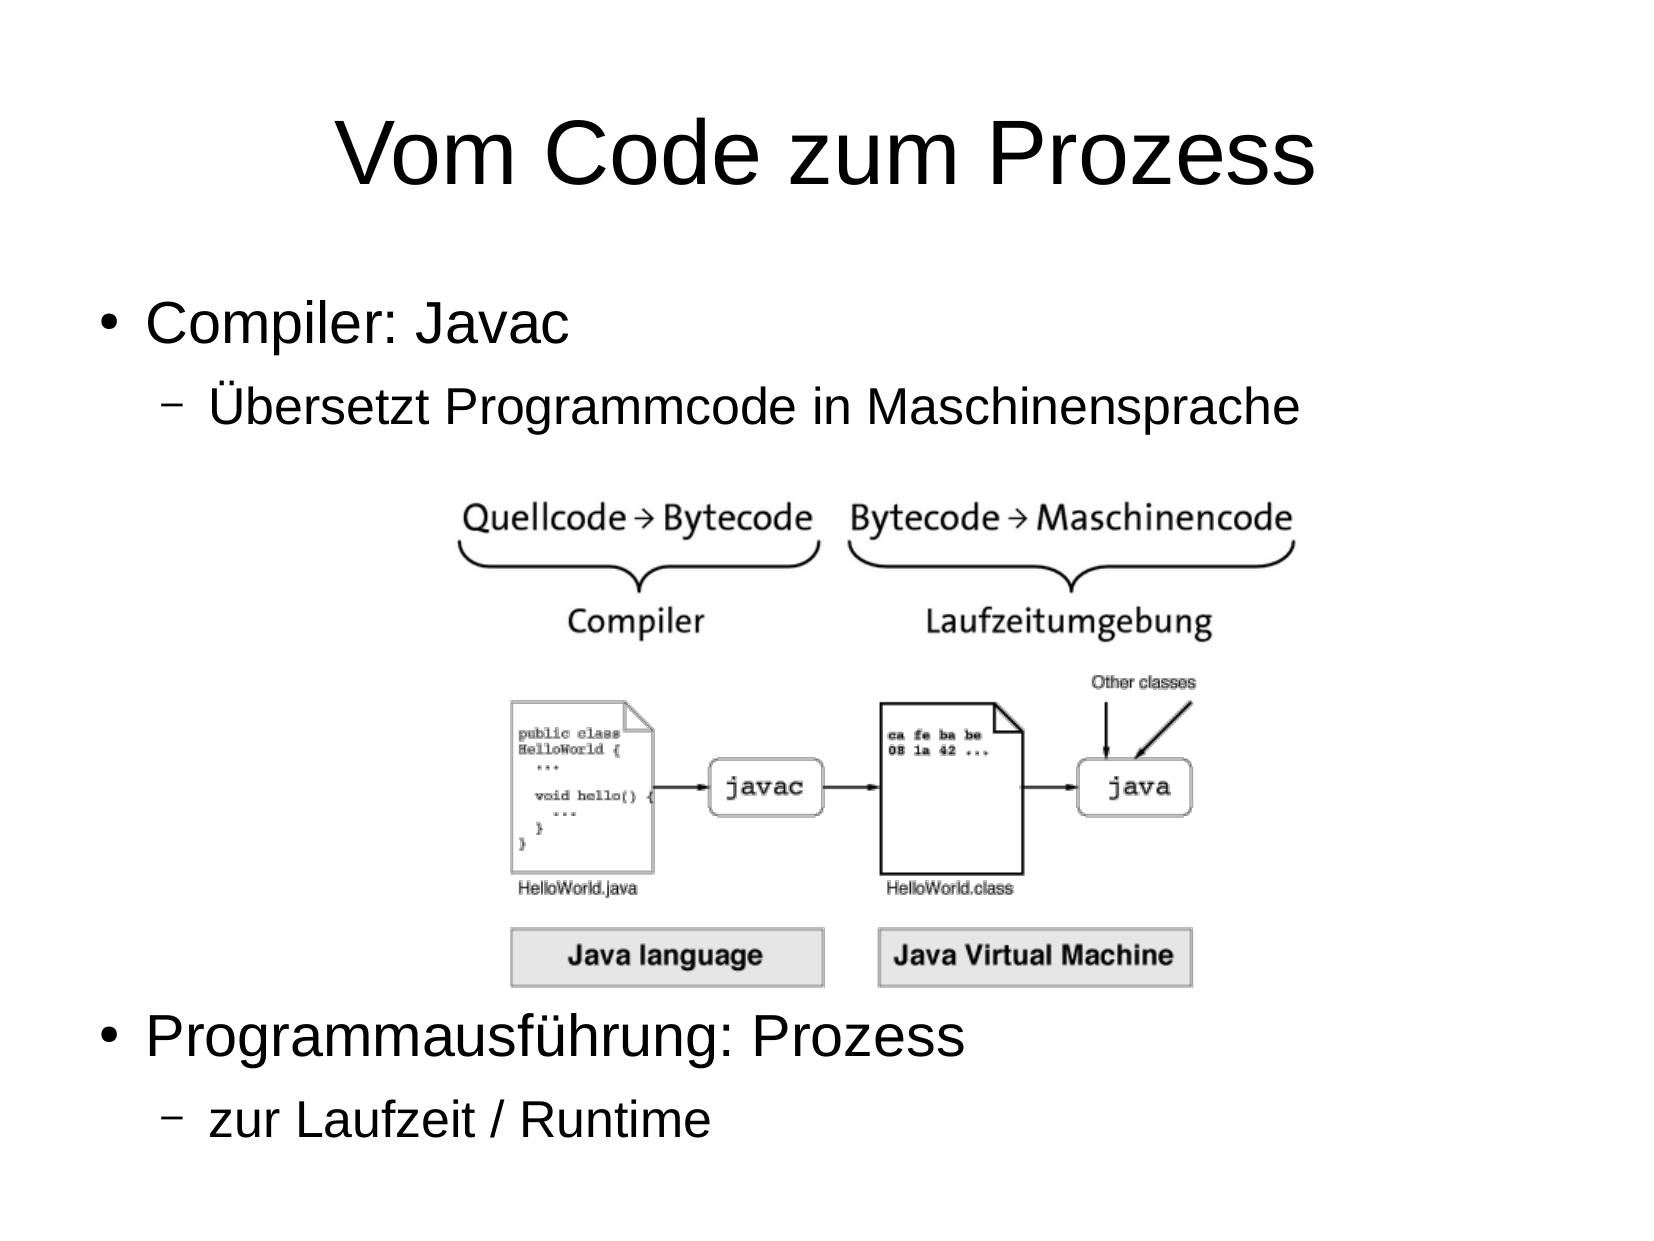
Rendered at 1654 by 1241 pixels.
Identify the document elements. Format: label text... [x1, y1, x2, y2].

picture [419, 465, 1309, 659]
title Vom Code zum Prozess [82, 49, 1571, 257]
picture [510, 674, 1201, 988]
list Compiler: Javac Übersetzt Programmcode in Maschinensprache Programmausführung: Prozess zur Laufzeit / Runtime [82, 290, 1571, 1156]
